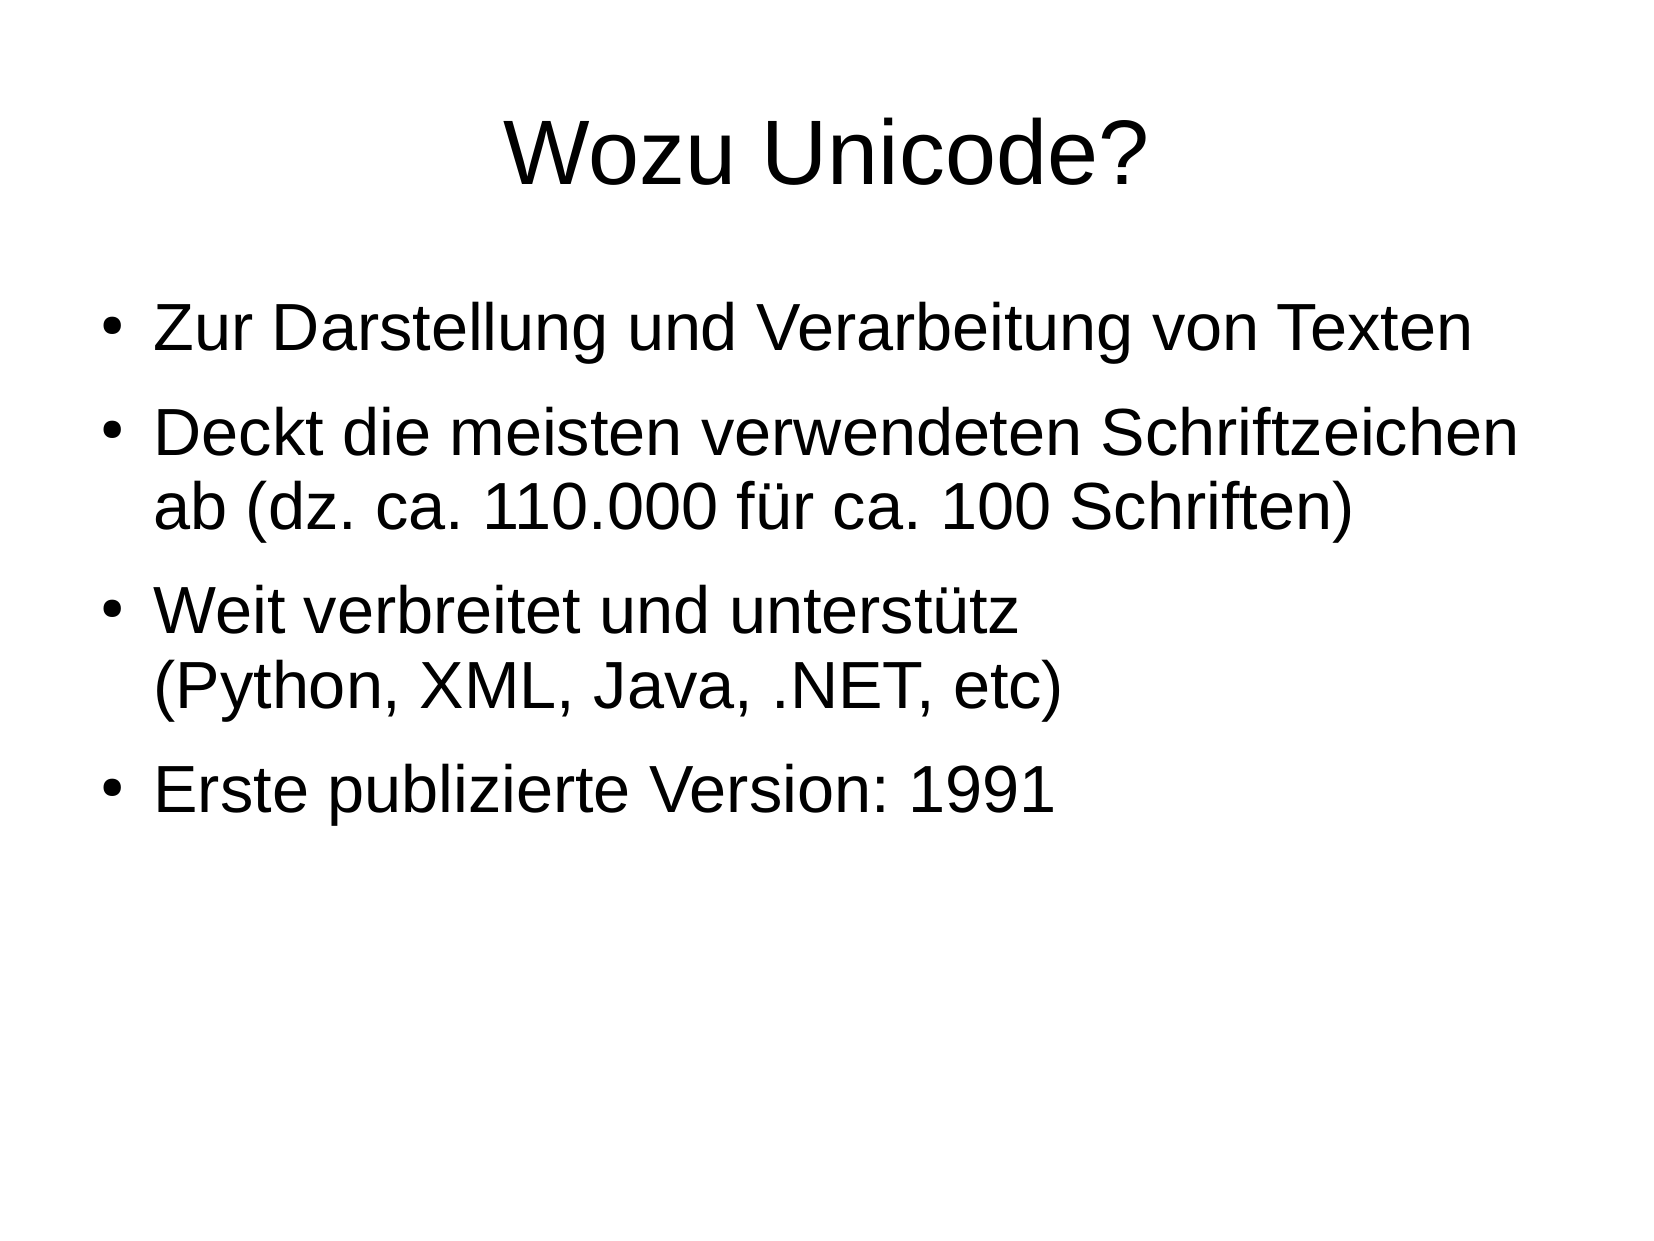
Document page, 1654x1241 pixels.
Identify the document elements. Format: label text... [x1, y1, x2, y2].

list Zur Darstellung und Verarbeitung von Texten Deckt die meisten verwendeten Schriftzeichen ab (dz. ca. 110.000 für ca. 100 Schriften) Weit verbreitet und unterstütz (Python, XML, Java, .NET, etc) Erste publizierte Version: 1991 [82, 290, 1571, 1010]
title Wozu Unicode? [82, 49, 1571, 257]
